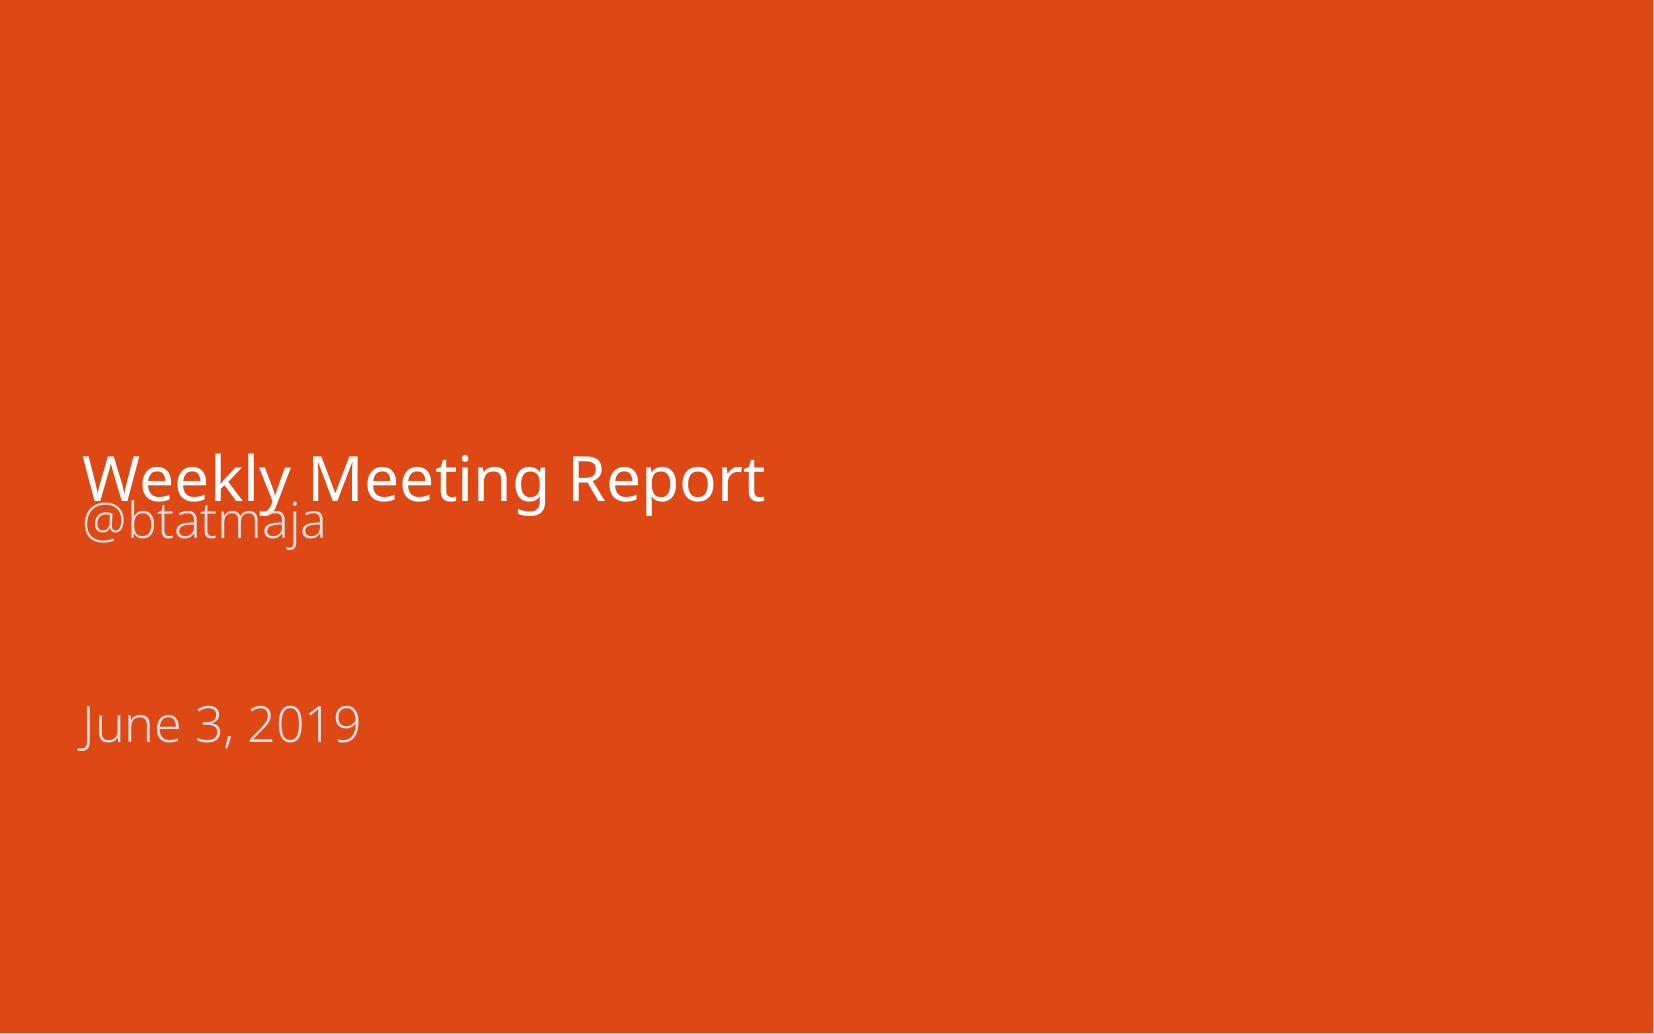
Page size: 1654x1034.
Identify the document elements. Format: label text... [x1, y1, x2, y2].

title Weekly Meeting Report [82, 433, 1571, 509]
subtitle @btatmaja June 3, 2019 [82, 509, 1571, 734]
